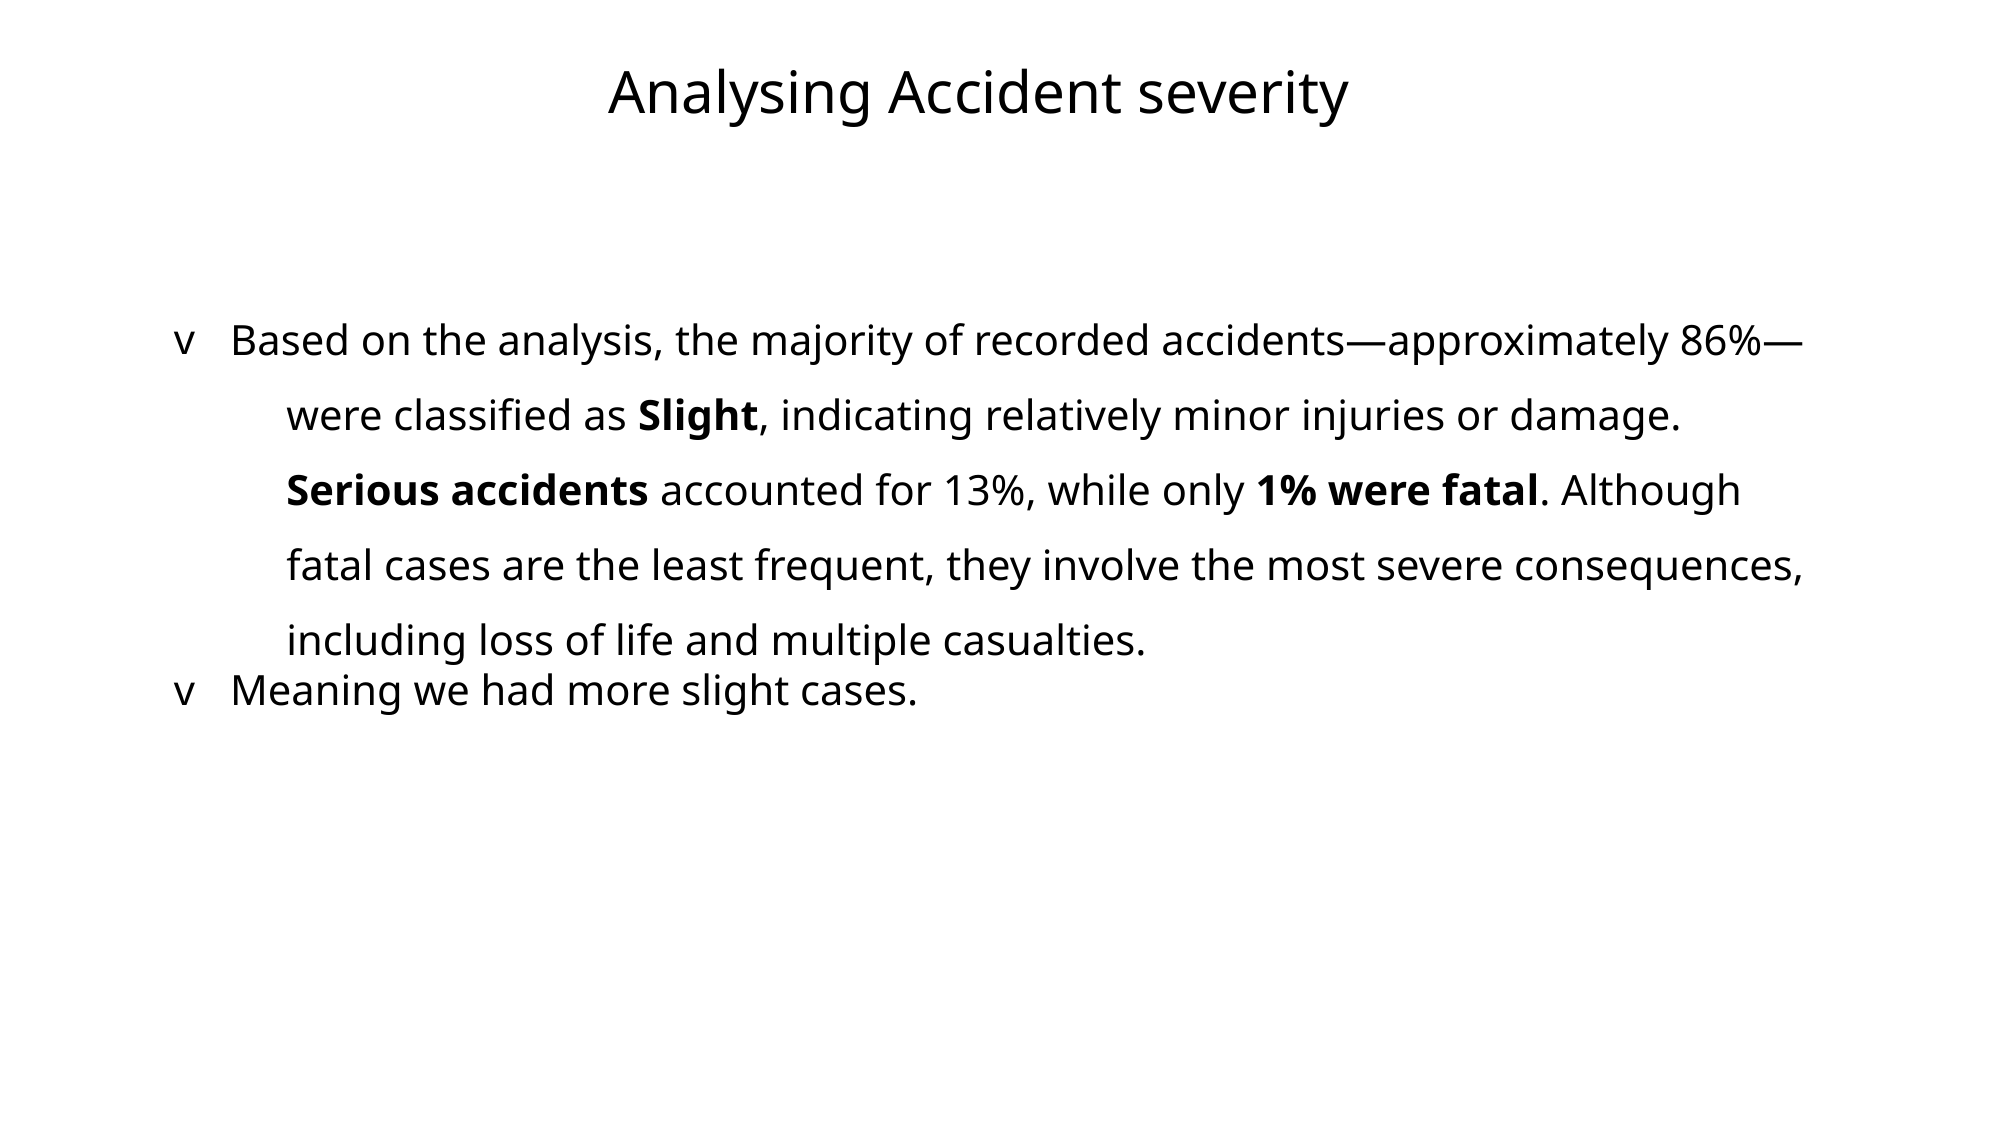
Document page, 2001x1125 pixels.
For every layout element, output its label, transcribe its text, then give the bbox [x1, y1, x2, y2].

text_box Analysing Accident severity [358, 48, 1600, 134]
text_box Based on the analysis, the majority of recorded accidents—approximately 86%—were classified as Slight, indicating relatively minor injuries or damage. Serious accidents accounted for 13%, while only 1% were fatal. Although fatal cases are the least frequent, they involve the most severe consequences, including loss of life and multiple casualties. Meaning we had more slight cases. [158, 281, 1842, 726]
